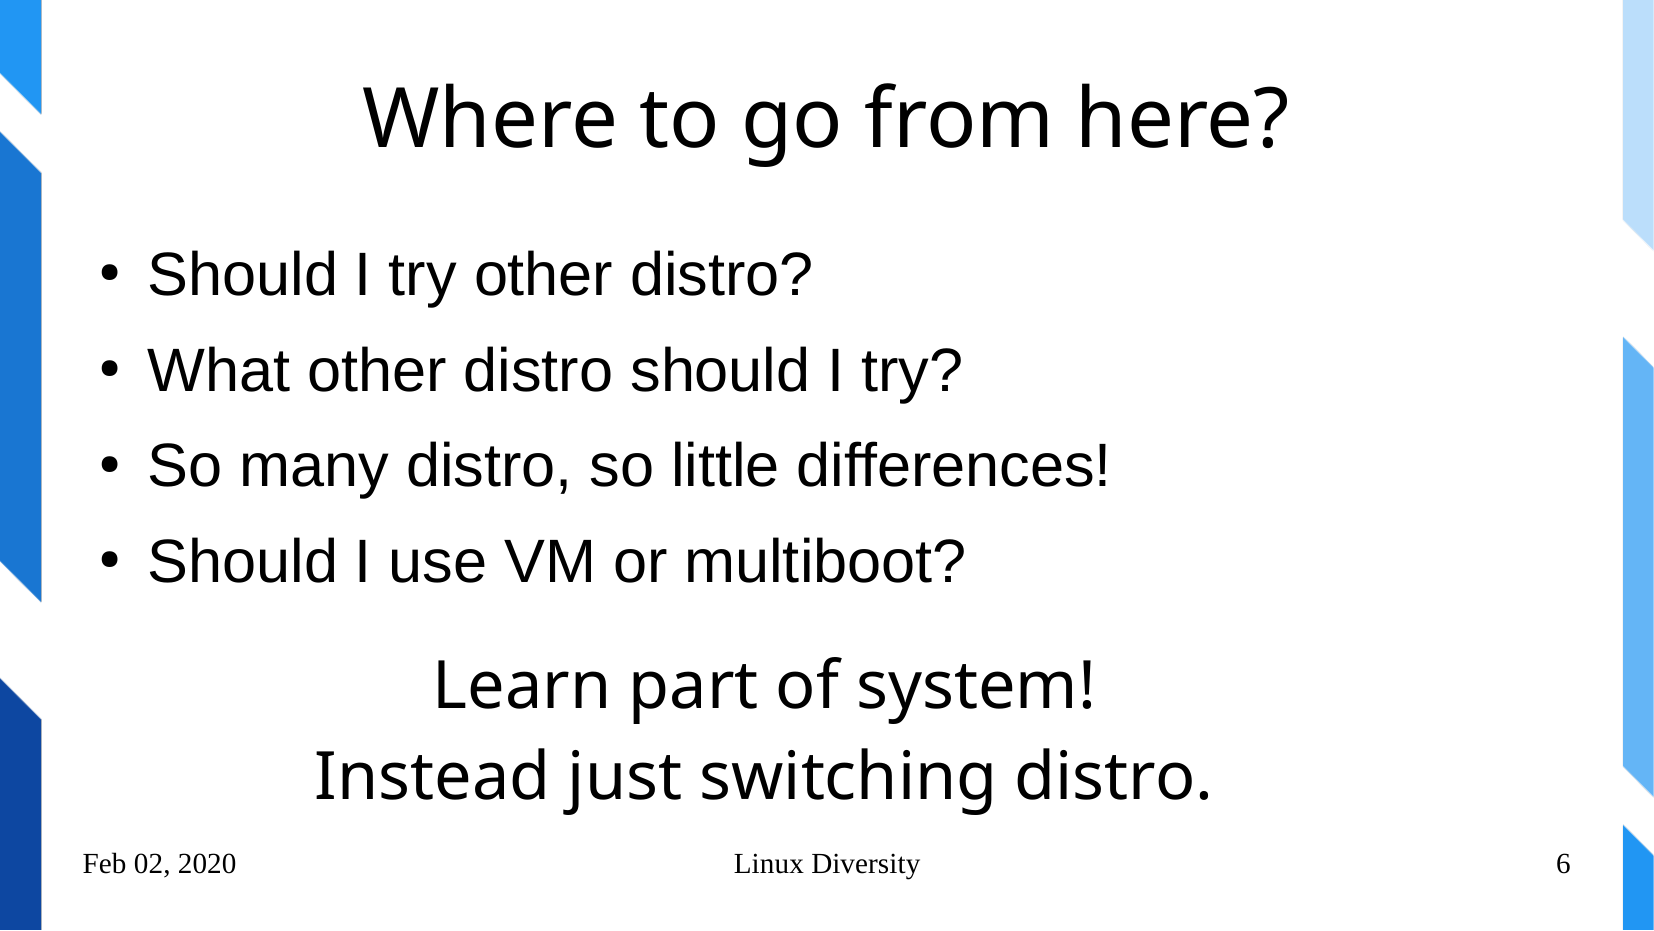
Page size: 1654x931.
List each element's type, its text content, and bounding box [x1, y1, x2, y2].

list Should I try other distro? What other distro should I try? So many distro, so little differences! Should I use VM or multiboot? [82, 239, 1571, 601]
title Where to go from here? [82, 37, 1571, 193]
text_box Learn part of system! Instead just switching distro. [300, 630, 1291, 811]
picture [0, 0, 1654, 930]
